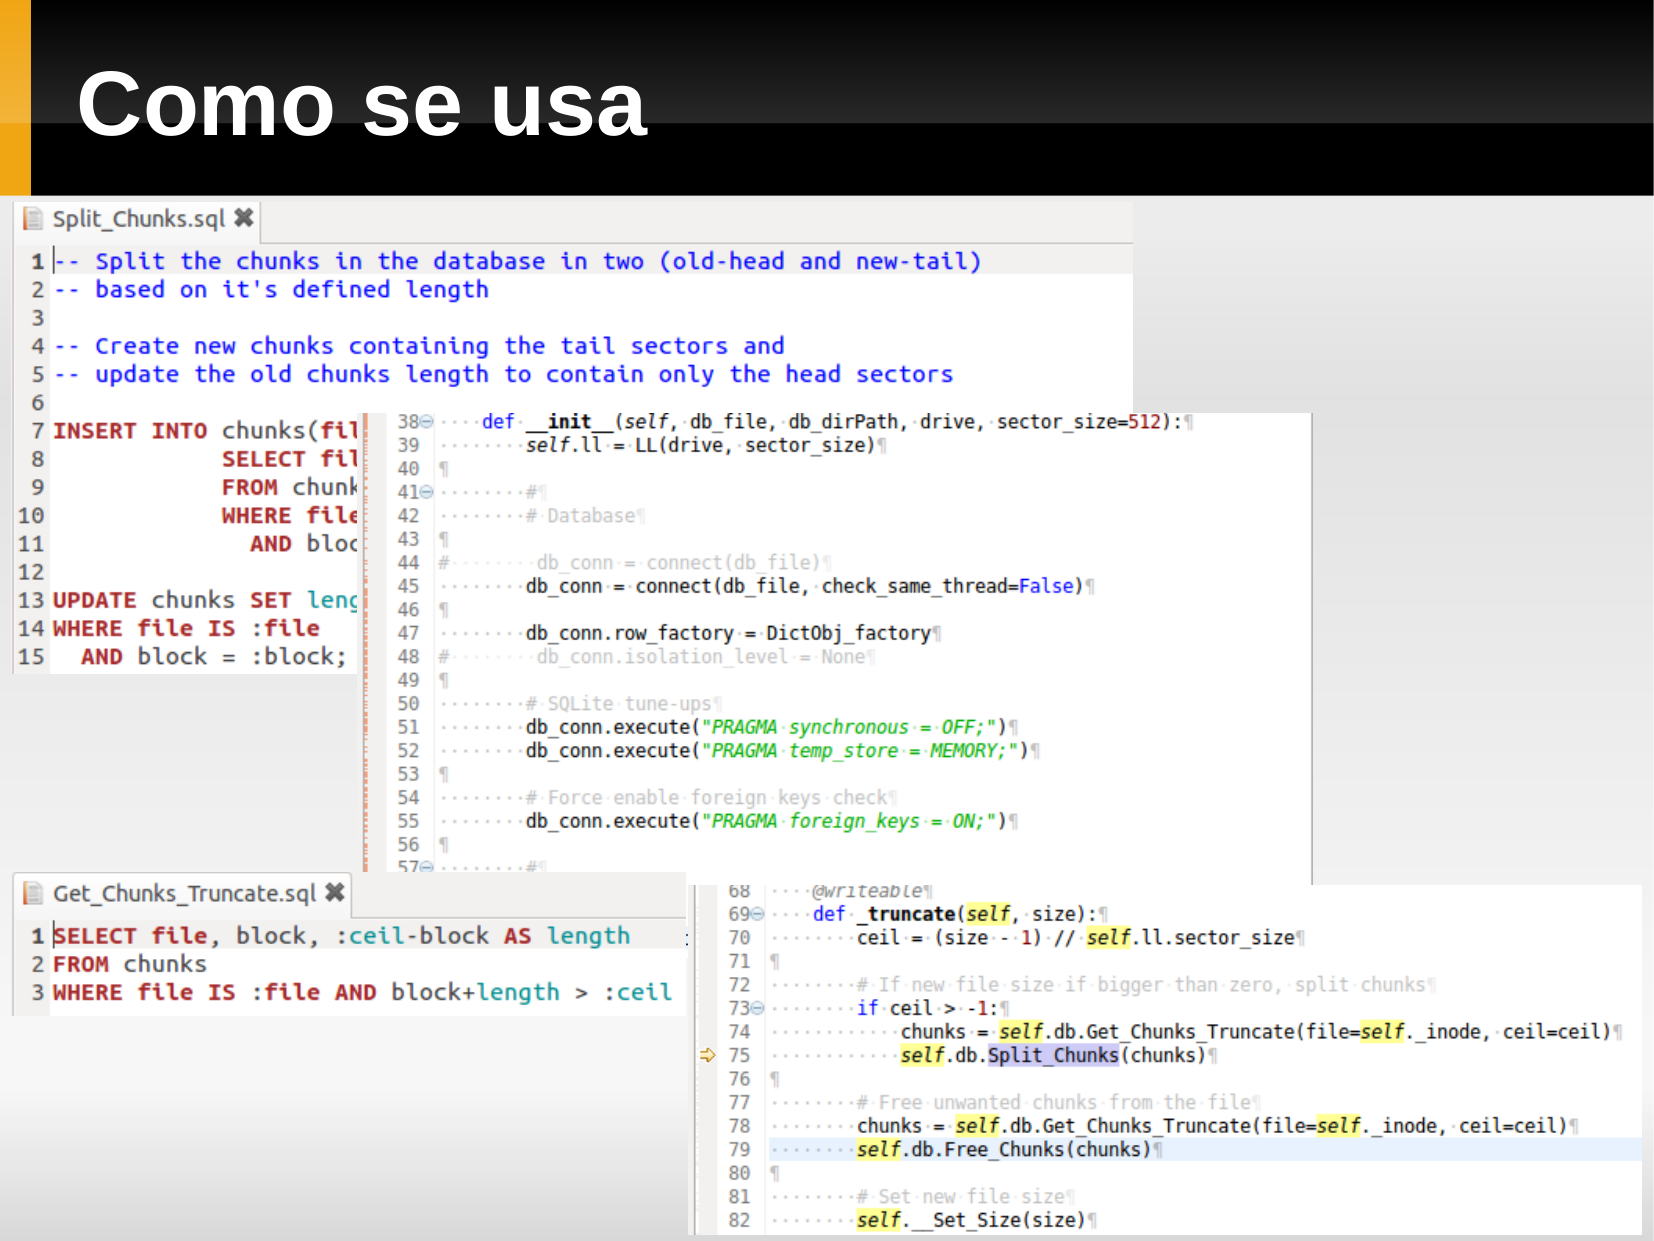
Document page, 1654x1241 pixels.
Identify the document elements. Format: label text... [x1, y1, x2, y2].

picture [0, 0, 1654, 1241]
title Como se usa [76, 0, 1565, 208]
